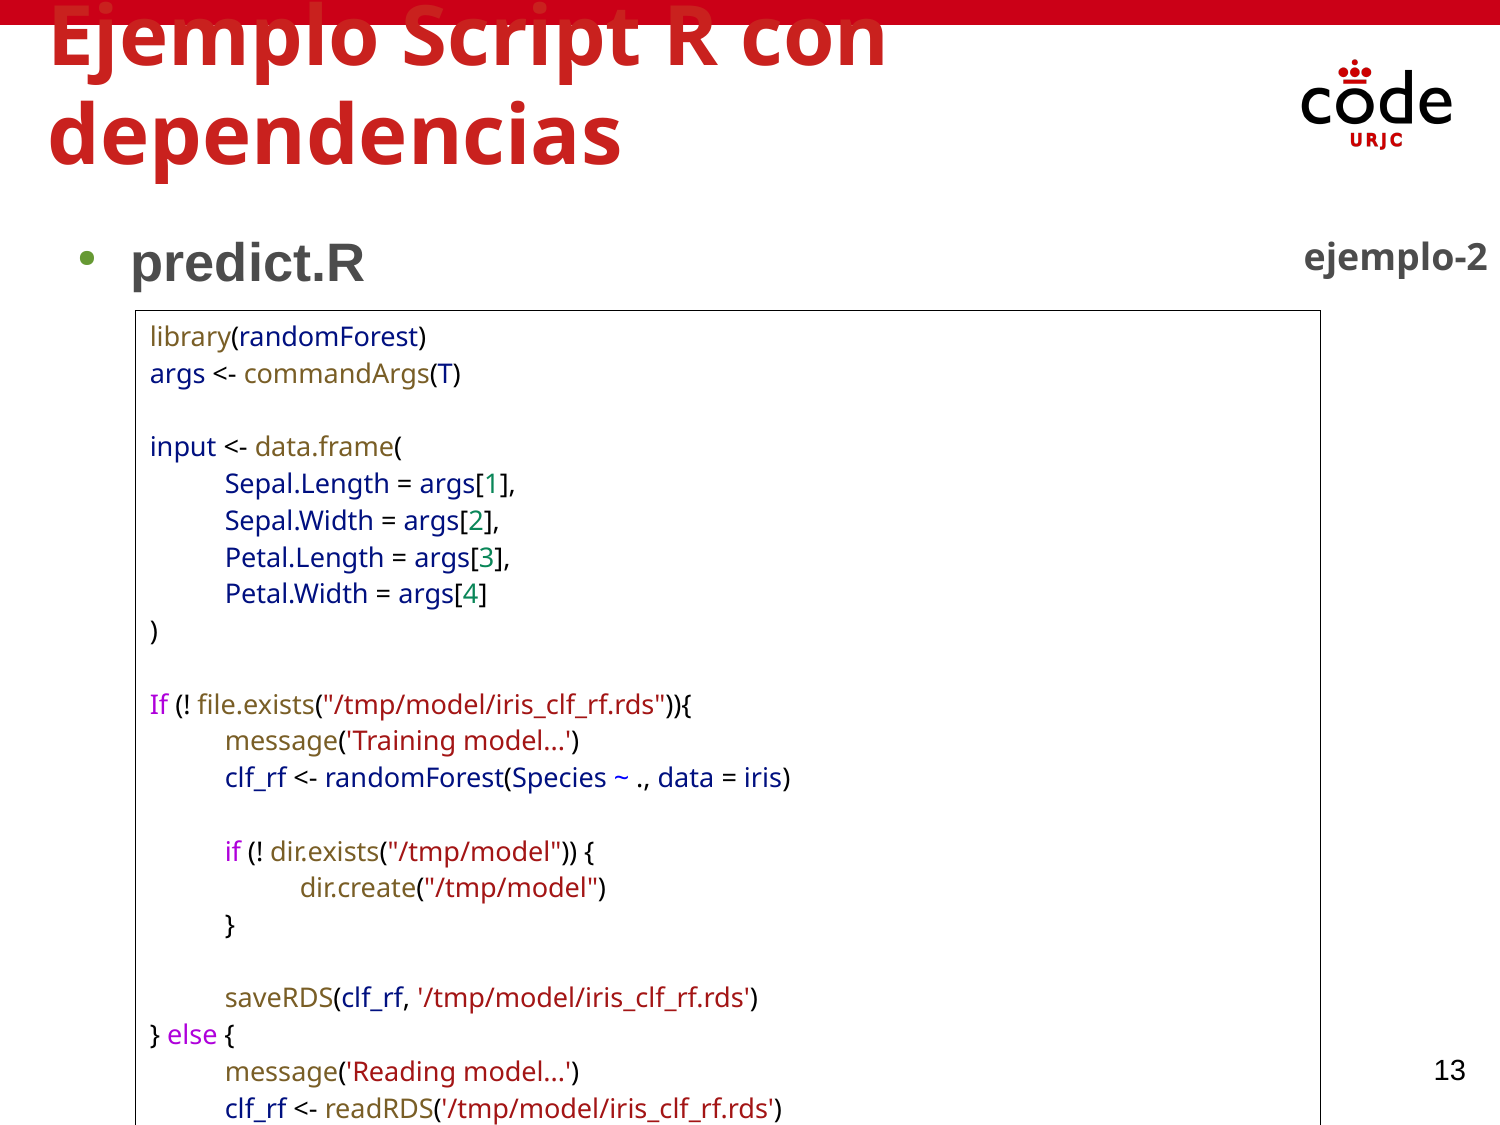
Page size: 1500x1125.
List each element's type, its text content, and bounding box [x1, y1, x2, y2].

list predict.R [45, 219, 1426, 980]
title Ejemplo Script R con dependencias [32, 79, 1413, 189]
text_box library(randomForest) args <- commandArgs(T) input <- data.frame( Sepal.Length = args[1], Sepal.Width = args[2], Petal.Length = args[3], Petal.Width = args[4] ) If (! file.exists("/tmp/model/iris_clf_rf.rds")){ message('Training model...') clf_rf <- randomForest(Species ~ ., data = iris) if (! dir.exists("/tmp/model")) { dir.create("/tmp/model") } saveRDS(clf_rf, '/tmp/model/iris_clf_rf.rds') } else { message('Reading model...') clf_rf <- readRDS('/tmp/model/iris_clf_rf.rds') } predict(clf_rf, input) [135, 310, 1321, 1107]
text_box ejemplo-2 [1288, 222, 1500, 286]
picture [1284, 50, 1468, 161]
